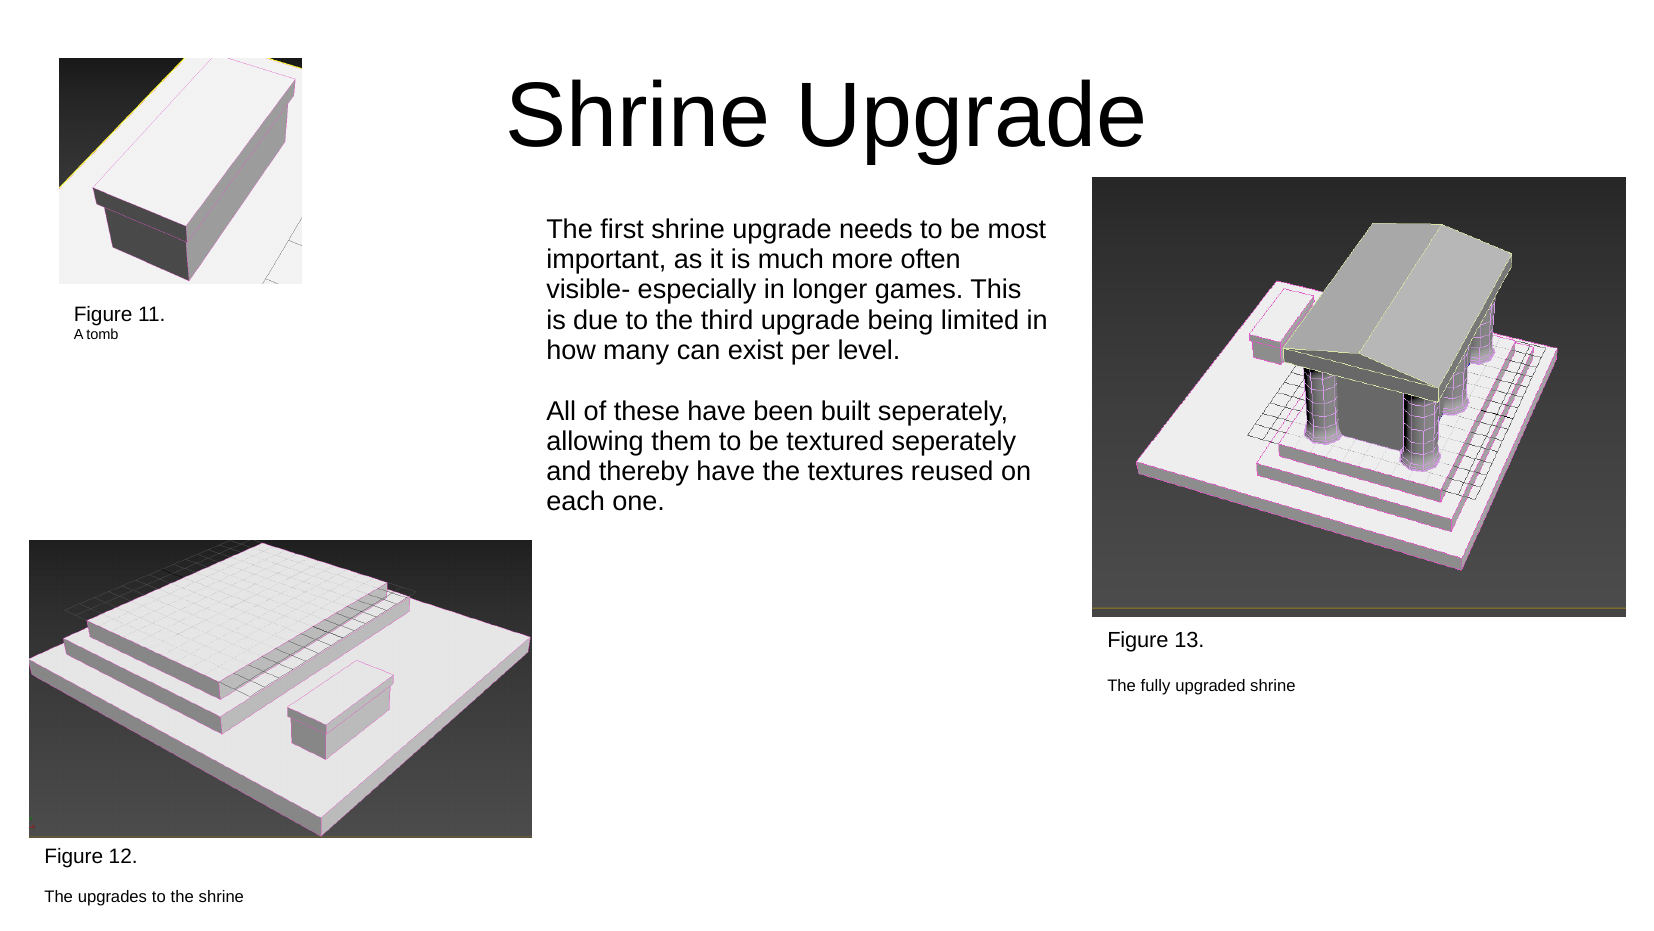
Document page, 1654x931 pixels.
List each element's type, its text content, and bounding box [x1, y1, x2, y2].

picture [59, 58, 302, 284]
text_box Figure 11. A tomb [59, 295, 325, 350]
text_box Figure 12. The upgrades to the shrine [29, 837, 532, 914]
text_box Figure 13. The fully upgraded shrine [1092, 620, 1625, 703]
text_box The first shrine upgrade needs to be most important, as it is much more often visible- especially in longer games. This is due to the third upgrade being limited in how many can exist per level. All of these have been built seperately, allowing them to be textured seperately and thereby have the textures reused on each one. [531, 206, 1063, 524]
title Shrine Upgrade [82, 37, 1571, 193]
picture [29, 540, 532, 837]
picture [1092, 177, 1626, 617]
